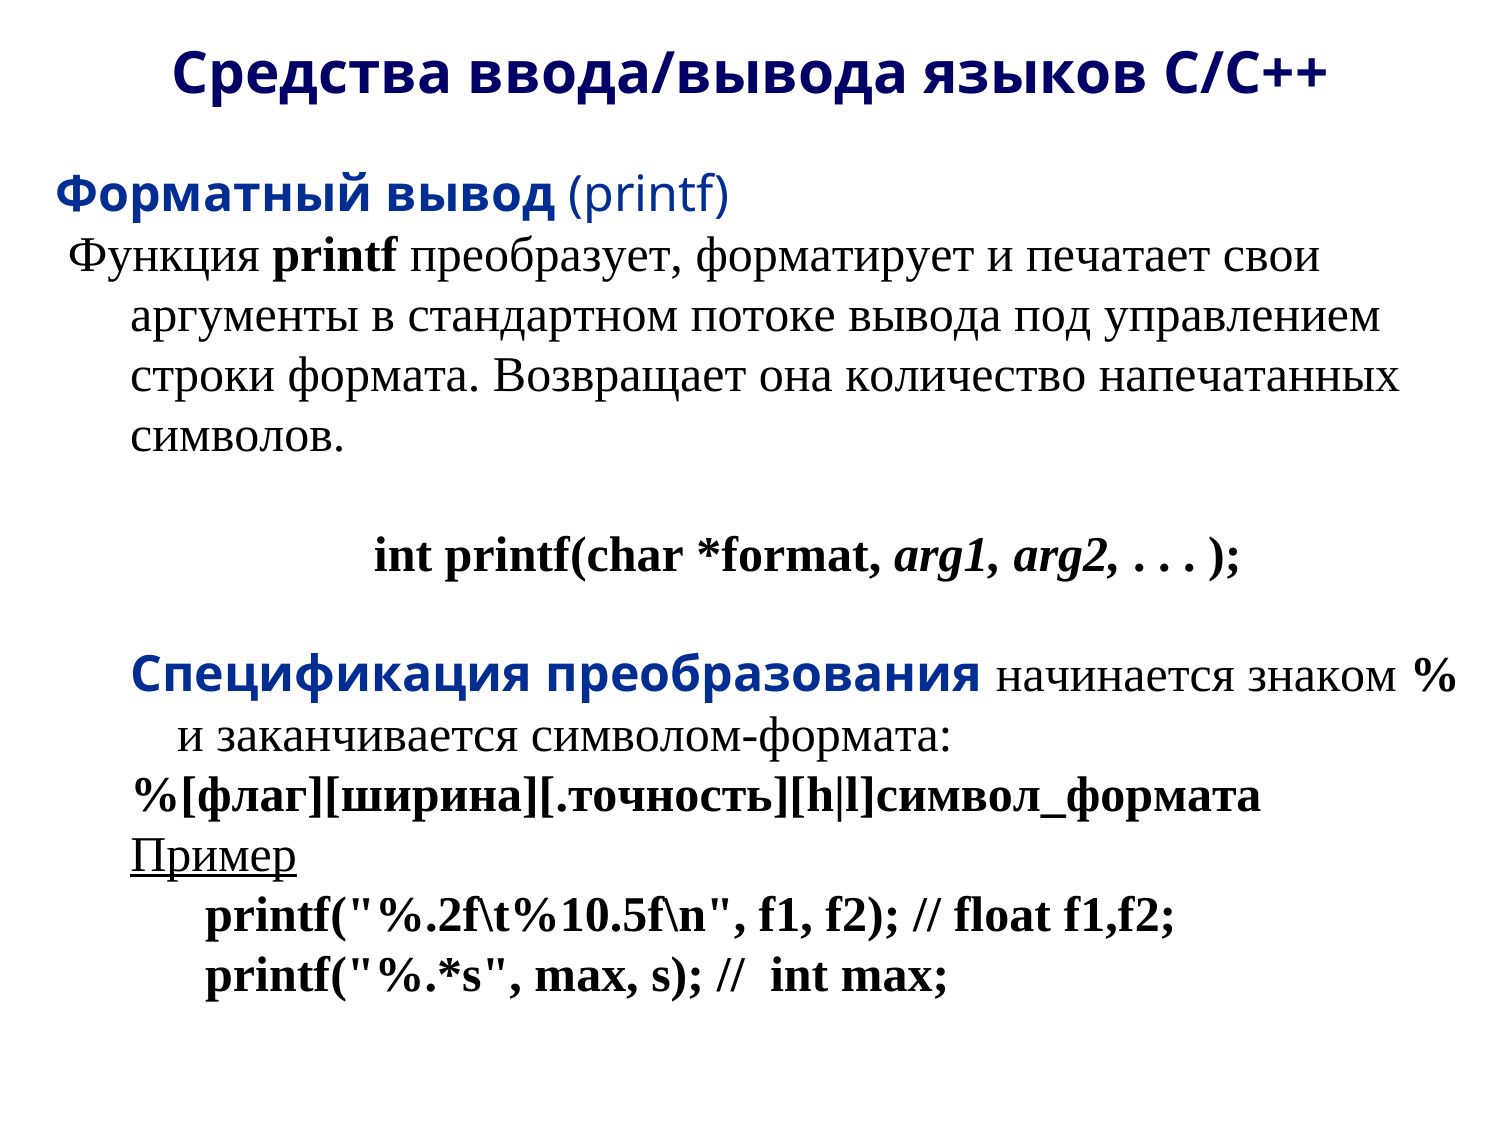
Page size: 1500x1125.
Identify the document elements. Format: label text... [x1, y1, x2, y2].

text_box Форматный вывод (printf) Функция рrintf преобразует, форматирует и печатает свои аргументы в стандартном потоке вывода под управлением строки формата. Возвращает она количество напечатанных символов. int printf(char *format, arg1, arg2, . . . ); Спецификация преобразования начинается знаком % и заканчивается символом-формата: %[флаг][ширина][.точность][h|l]символ_формата Пример printf("%.2f\t%10.5f\n", f1, f2); // float f1,f2; printf("%.*s", max, s); // int max; [40, 153, 1500, 1010]
text_box Средства ввода/вывода языков С/С++ [0, 28, 1500, 111]
